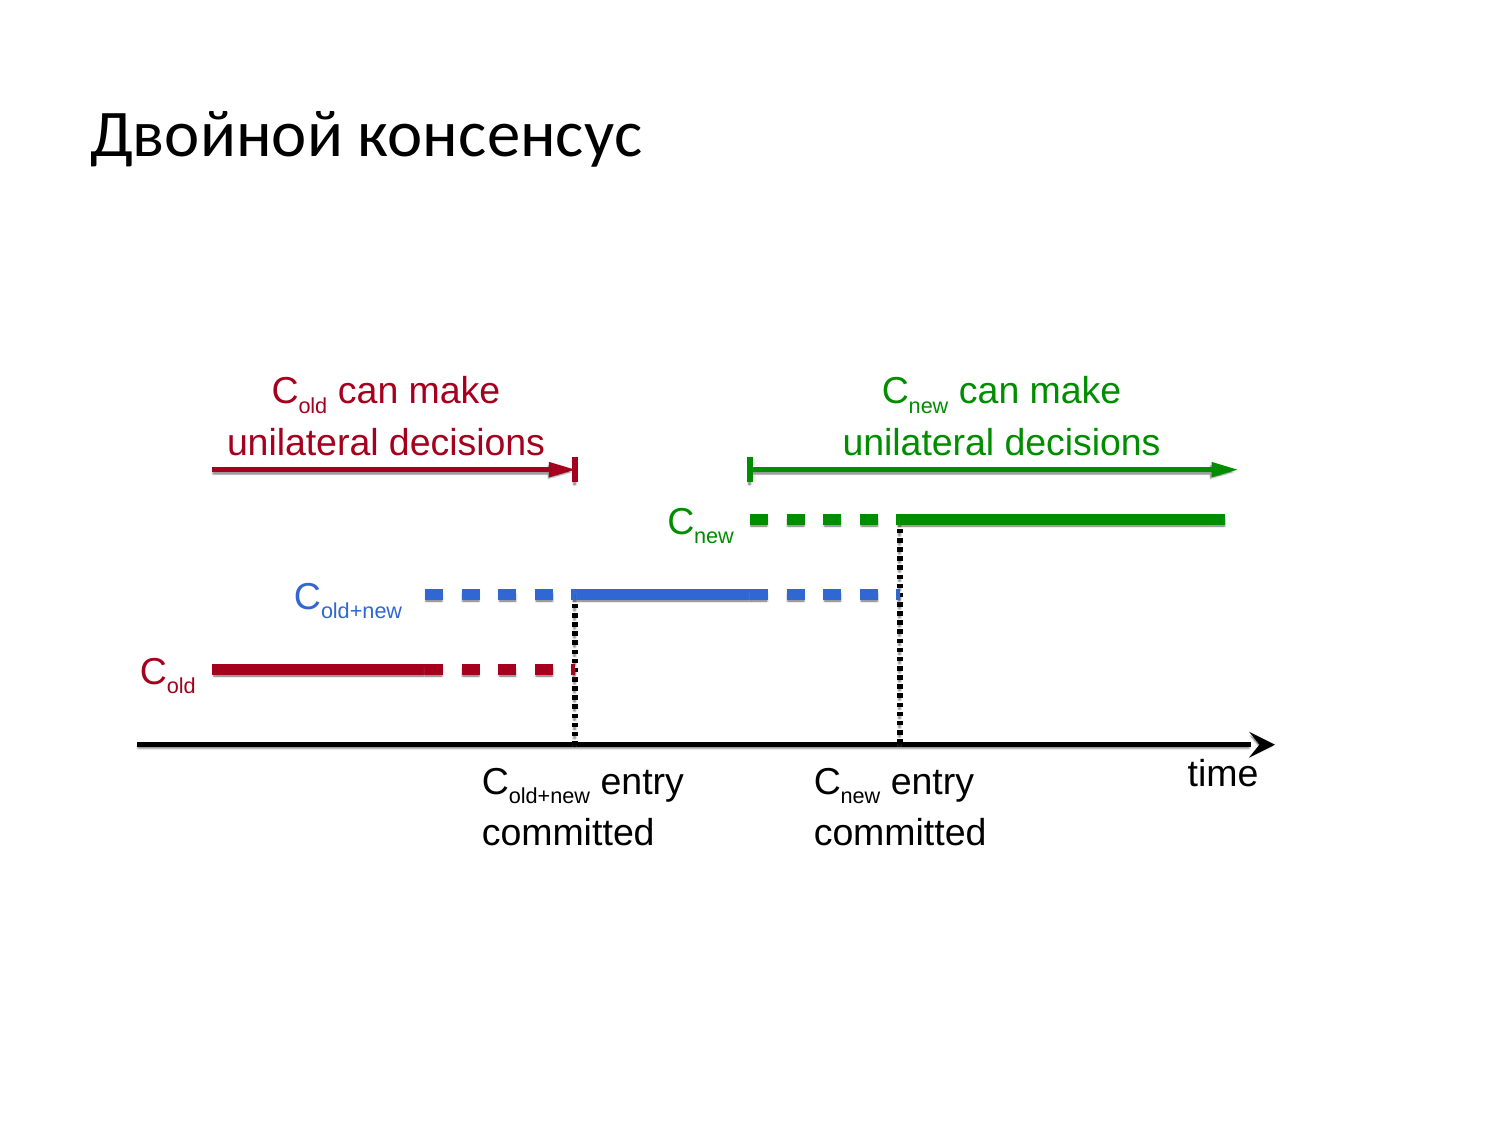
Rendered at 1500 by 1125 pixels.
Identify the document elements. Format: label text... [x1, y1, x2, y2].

text_box Cnew can make unilateral decisions [842, 366, 1161, 463]
text_box time [1187, 749, 1259, 795]
text_box Cold+new [293, 571, 403, 624]
text_box Cnew entry committed [813, 757, 987, 854]
text_box Cold+new entry committed [481, 757, 685, 854]
text_box Cnew [667, 496, 735, 549]
text_box Cold [139, 646, 196, 699]
title Двойной консенсус [75, 79, 1425, 180]
text_box Cold can make unilateral decisions [226, 366, 545, 463]
